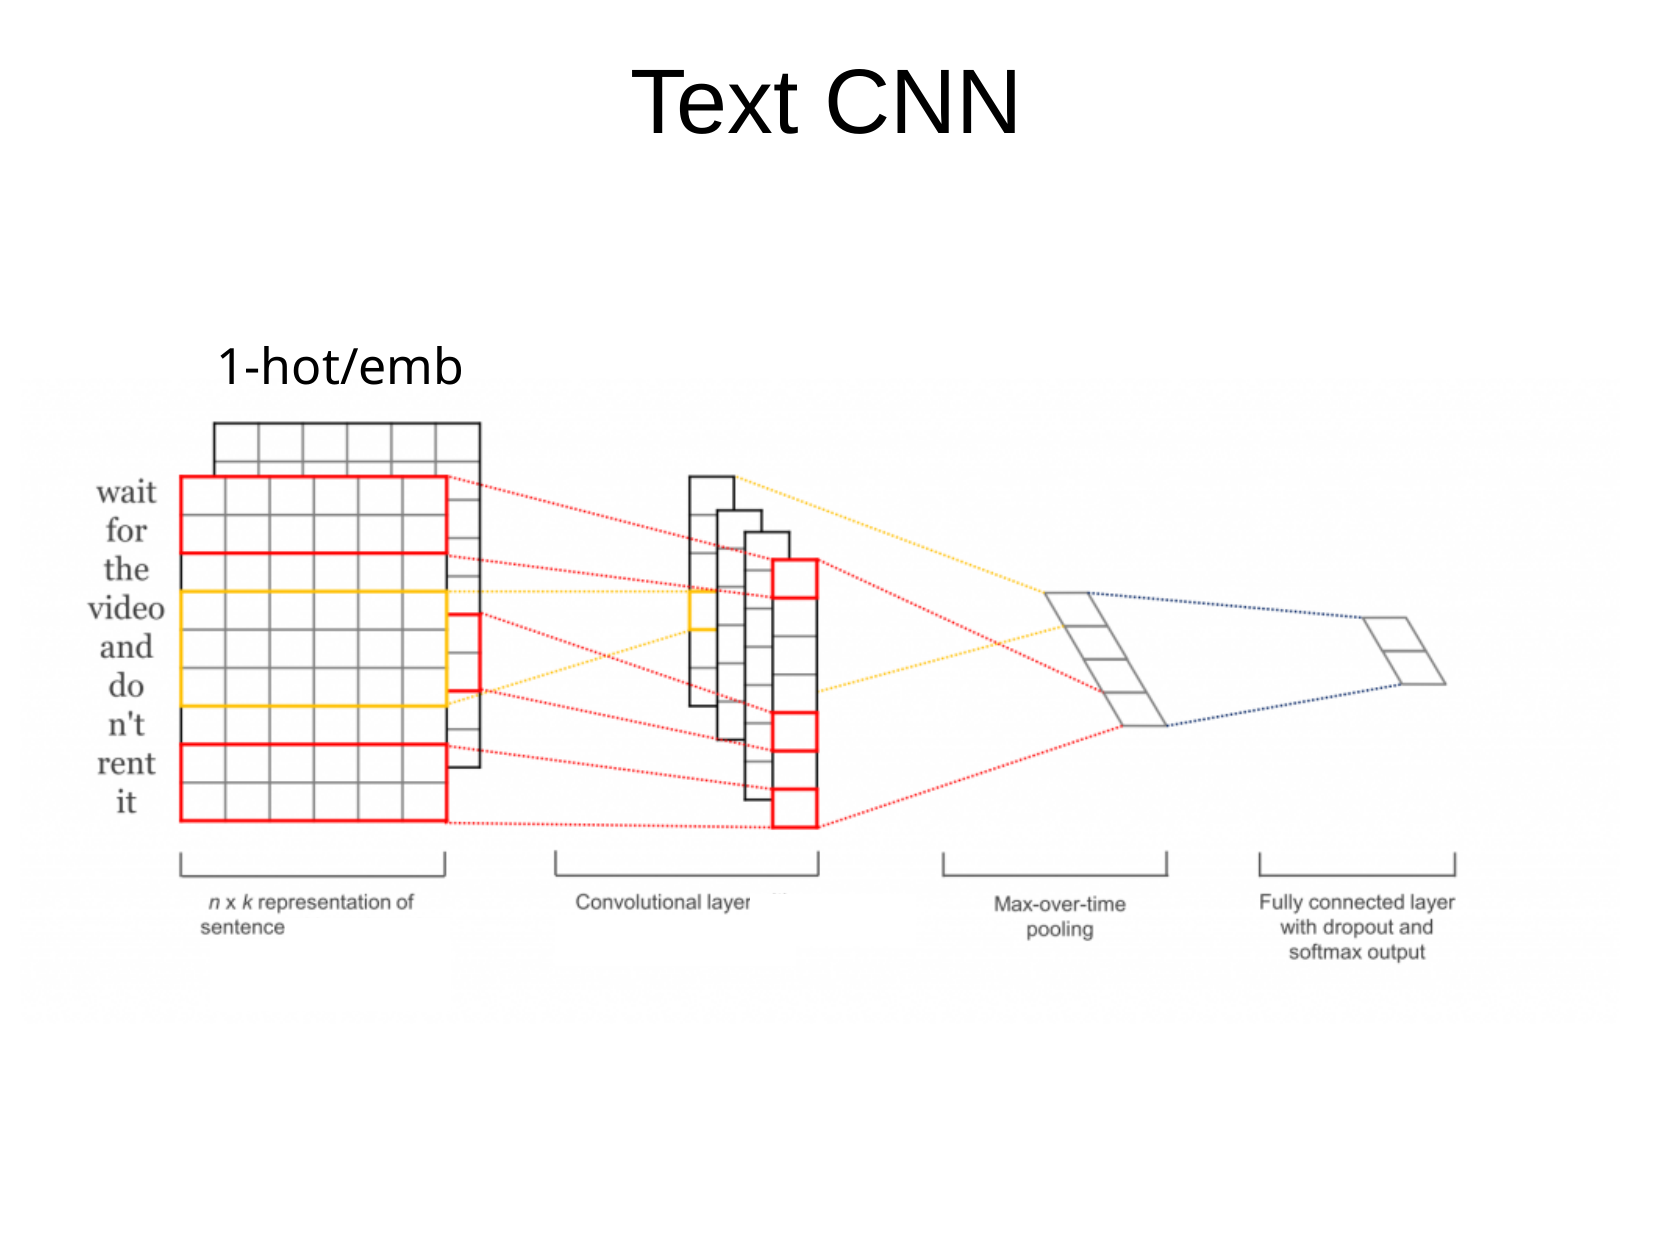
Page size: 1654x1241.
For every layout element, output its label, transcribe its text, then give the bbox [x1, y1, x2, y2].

text_box [555, 894, 916, 966]
picture [20, 378, 1621, 1024]
text_box [210, 918, 451, 1011]
text_box 1-hot/emb [201, 324, 539, 398]
title Text CNN [82, 49, 1571, 257]
